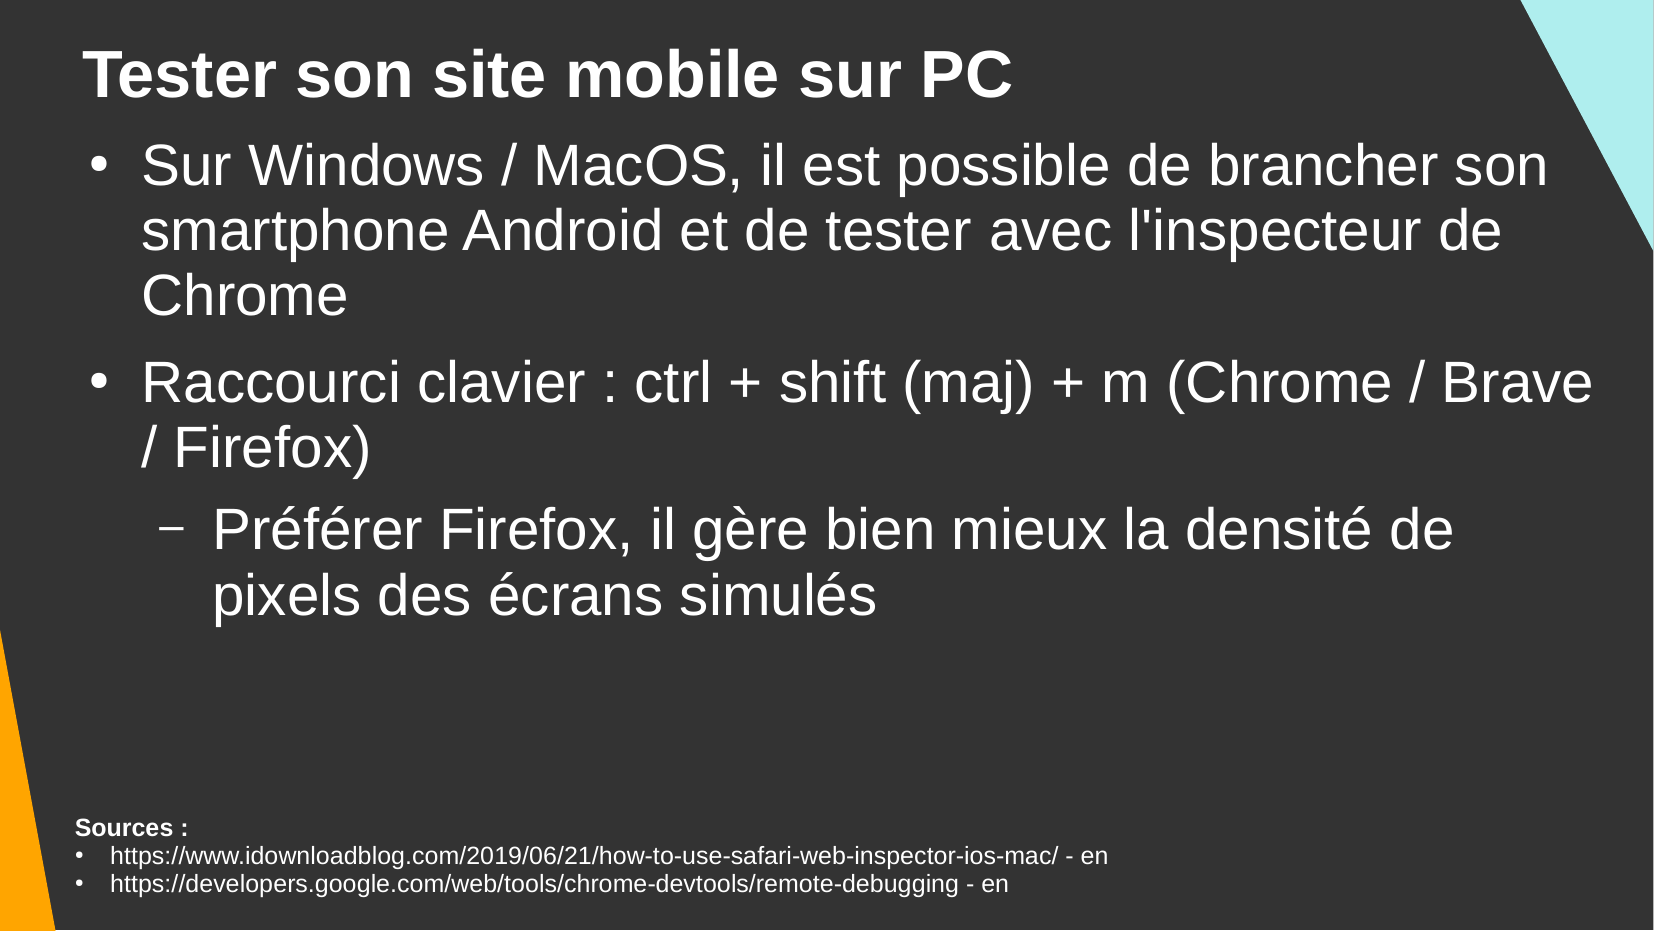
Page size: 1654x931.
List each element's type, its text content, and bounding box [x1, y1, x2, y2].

title Tester son site mobile sur PC [82, 37, 1571, 112]
text_box Sources : https://www.idownloadblog.com/2019/06/21/how-to-use-safari-web-inspector-ios-mac/ - en https://developers.google.com/web/tools/chrome-devtools/remote-debugging - en [60, 806, 1654, 905]
list Sur Windows / MacOS, il est possible de brancher son smartphone Android et de tester avec l'inspecteur de Chrome Raccourci clavier : ctrl + shift (maj) + m (Chrome / Brave / Firefox) Préférer Firefox, il gère bien mieux la densité de pixels des écrans simulés [70, 132, 1605, 718]
text_box [1520, 0, 1654, 253]
text_box [0, 629, 56, 931]
